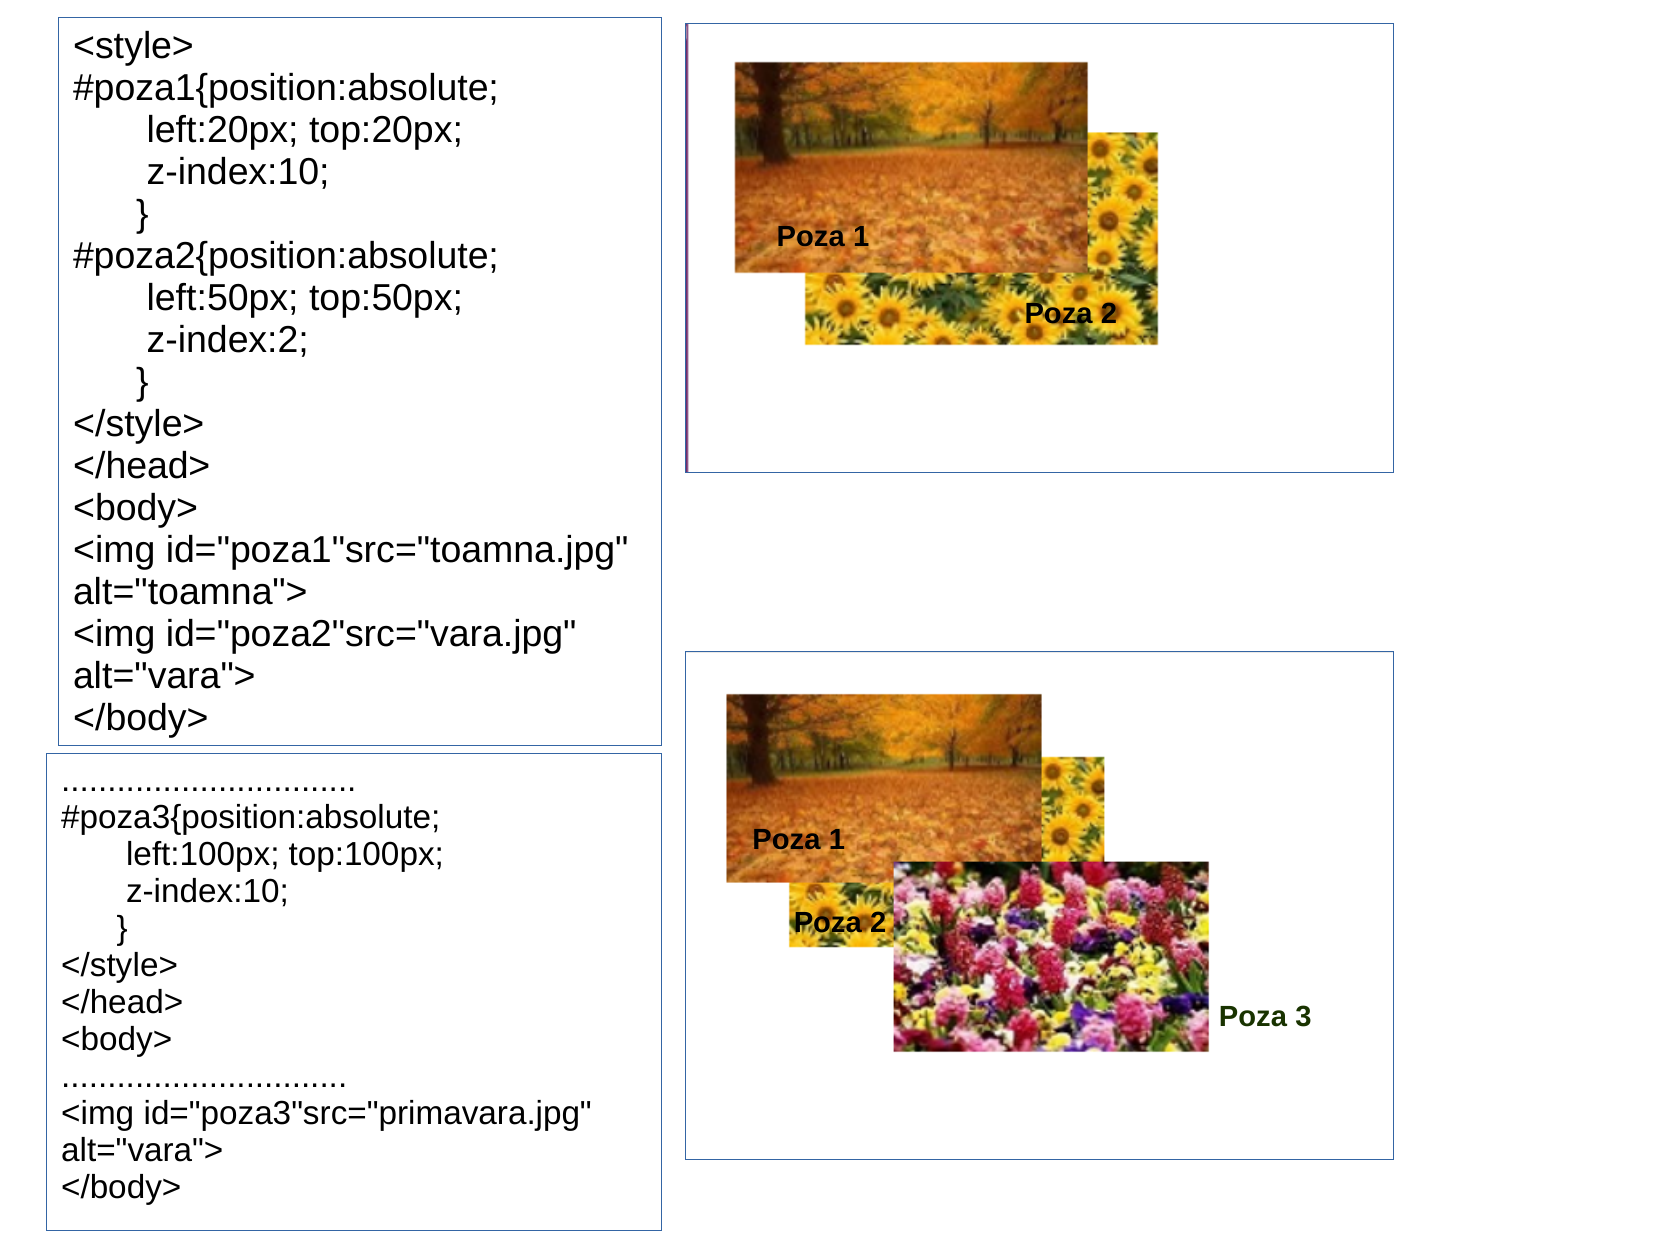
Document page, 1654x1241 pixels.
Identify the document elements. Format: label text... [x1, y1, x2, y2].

text_box ................................ #poza3{position:absolute; left:100px; top:100px; z-index:10; } </style> </head> <body> ............................... <img id="poza3"src="primavara.jpg" alt="vara"> </body> [46, 753, 662, 1231]
text_box Poza 2 [779, 898, 902, 947]
text_box Poza 1 [761, 212, 885, 261]
picture [685, 651, 1394, 1160]
picture [685, 23, 1394, 473]
text_box Poza 2 [1009, 289, 1133, 337]
text_box Poza 1 [737, 815, 861, 864]
text_box Poza 3 [1204, 992, 1327, 1041]
text_box <style> #poza1{position:absolute; left:20px; top:20px; z-index:10; } #poza2{position:absolute; left:50px; top:50px; z-index:2; } </style> </head> <body> <img id="poza1"src="toamna.jpg" alt="toamna"> <img id="poza2"src="vara.jpg" alt="vara"> </body> [58, 17, 662, 746]
